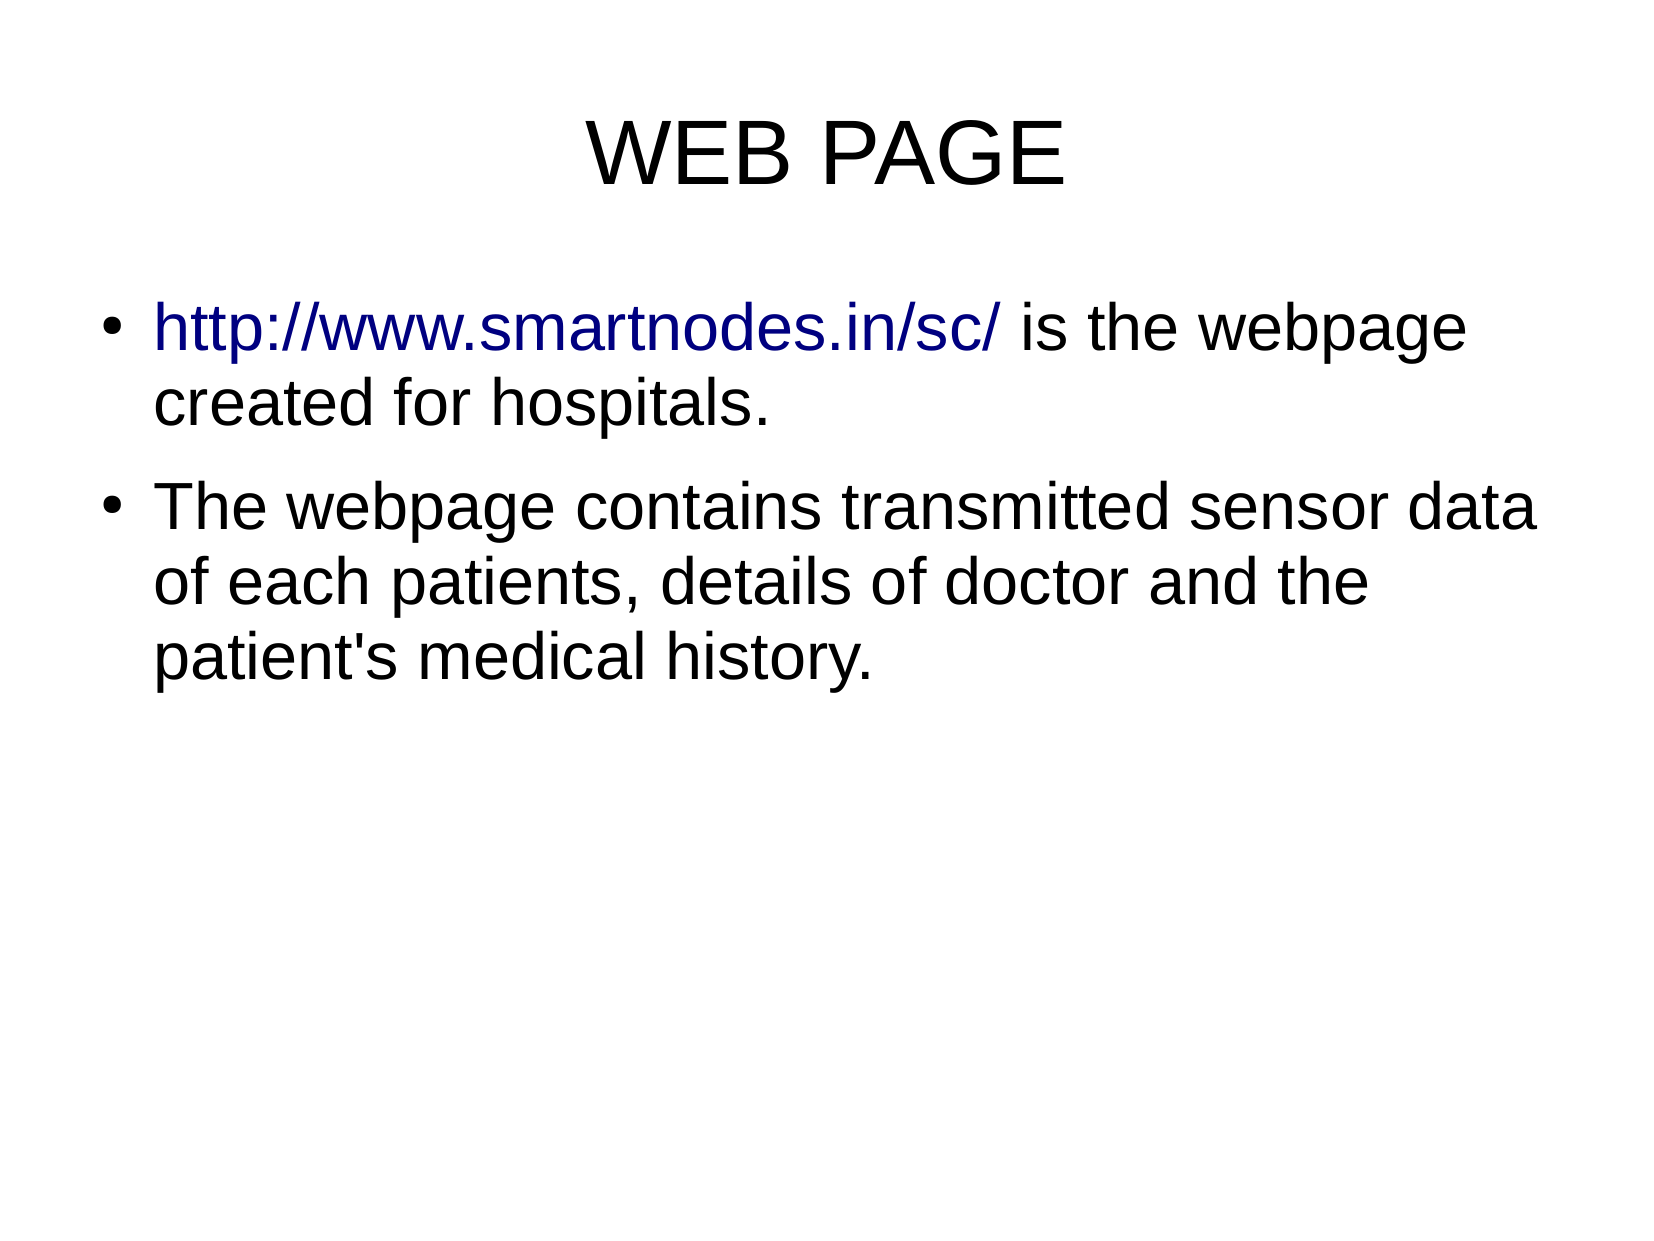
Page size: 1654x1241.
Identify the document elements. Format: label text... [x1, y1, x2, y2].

title WEB PAGE [82, 49, 1571, 257]
list http://www.smartnodes.in/sc/ is the webpage created for hospitals. The webpage contains transmitted sensor data of each patients, details of doctor and the patient's medical history. [82, 290, 1571, 1010]
